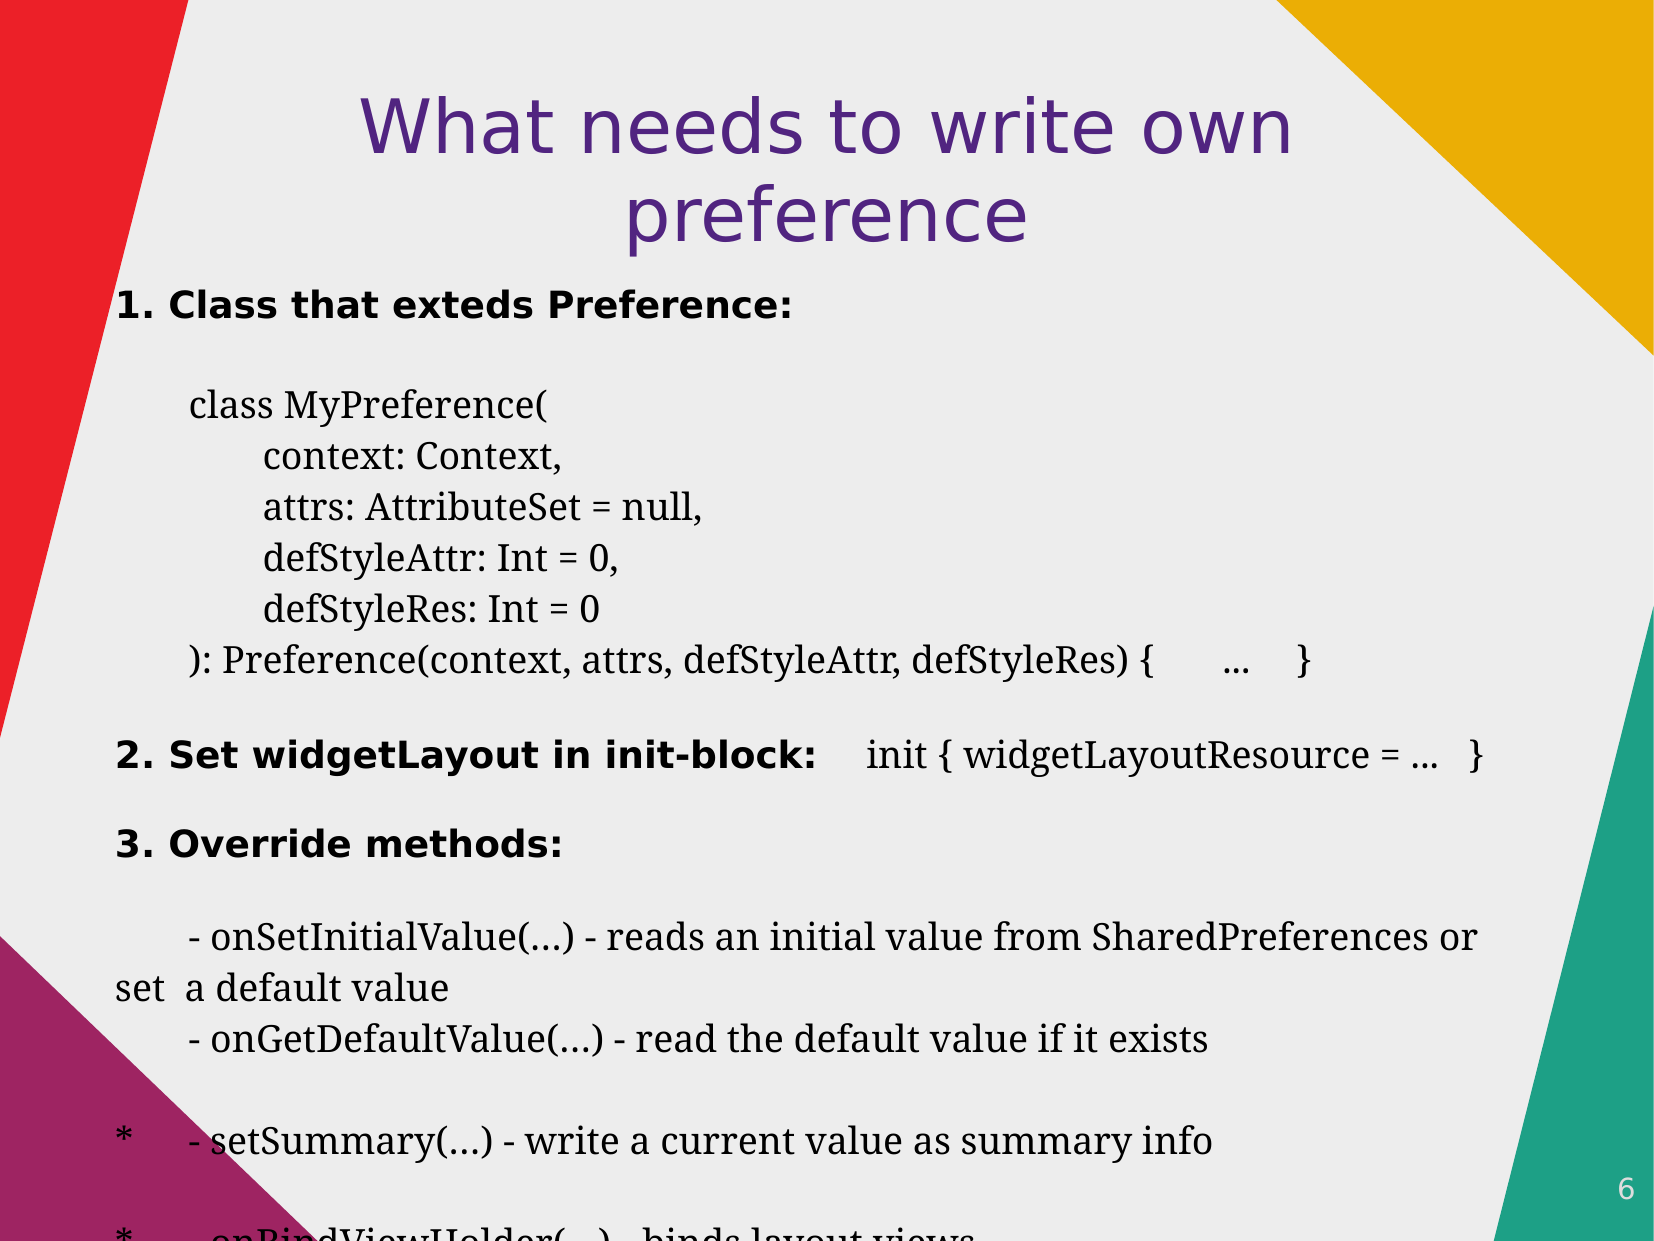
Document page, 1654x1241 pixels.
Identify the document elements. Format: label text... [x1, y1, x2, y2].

title What needs to write own preference [114, 73, 1539, 271]
subtitle 1. Class that exteds Preference: class MyPreference( context: Context, attrs: AttributeSet = null, defStyleAttr: Int = 0, defStyleRes: Int = 0 ): Preference(context, attrs, defStyleAttr, defStyleRes) { ... } 2. Set widgetLayout in init-block: init { widgetLayoutResource = ... } 3. Override methods: - onSetInitialValue(…) - reads an initial value from SharedPreferences or set a default value - onGetDefaultValue(…) - read the default value if it exists * - setSummary(…) - write a current value as summary info * - onBindViewHolder(…) - binds layout views [114, 284, 1539, 1071]
